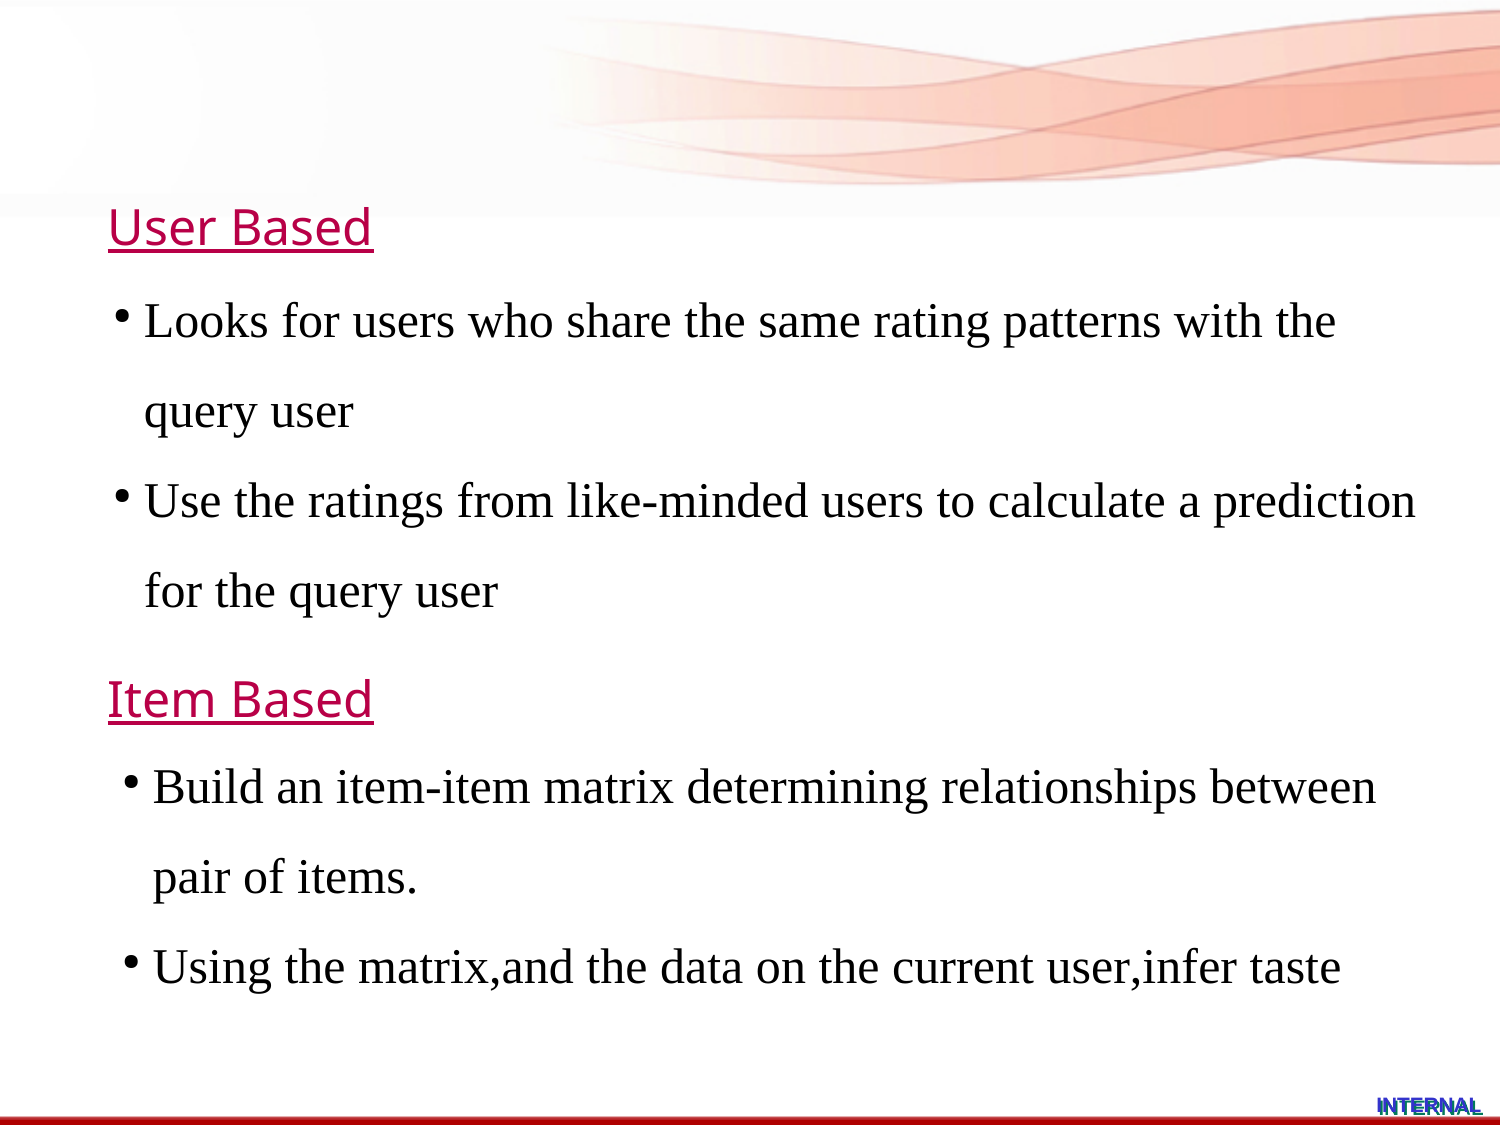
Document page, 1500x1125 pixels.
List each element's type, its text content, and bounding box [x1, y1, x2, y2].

text_box Item Based [92, 660, 806, 736]
picture [0, 0, 1500, 1120]
text_box Build an item-item matrix determining relationships between pair of items. Using the matrix,and the data on the current user,infer taste [107, 716, 1500, 1001]
text_box Looks for users who share the same rating patterns with the query user Use the ratings from like-minded users to calculate a prediction for the query user [98, 250, 1500, 626]
text_box User Based [92, 187, 806, 263]
